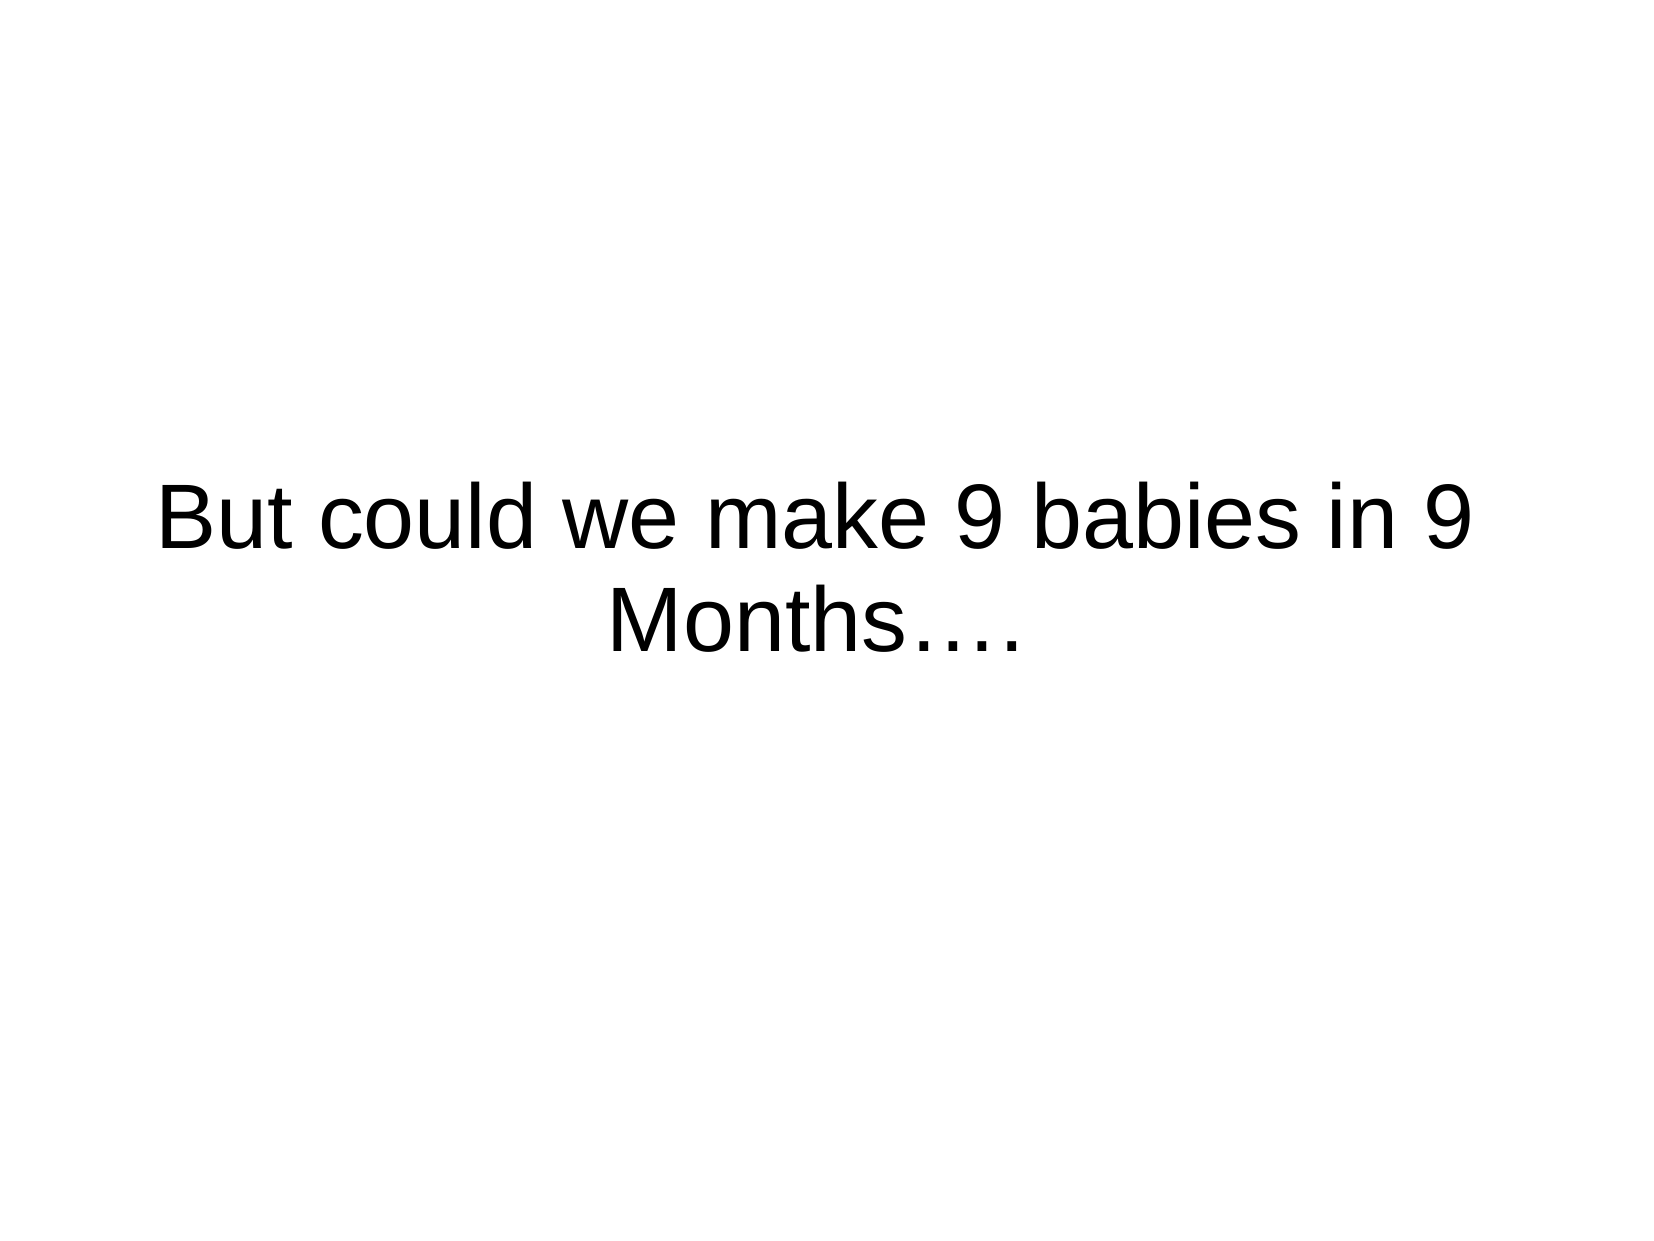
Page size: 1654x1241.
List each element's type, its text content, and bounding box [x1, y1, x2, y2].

title But could we make 9 babies in 9 Months…. [71, 465, 1561, 673]
